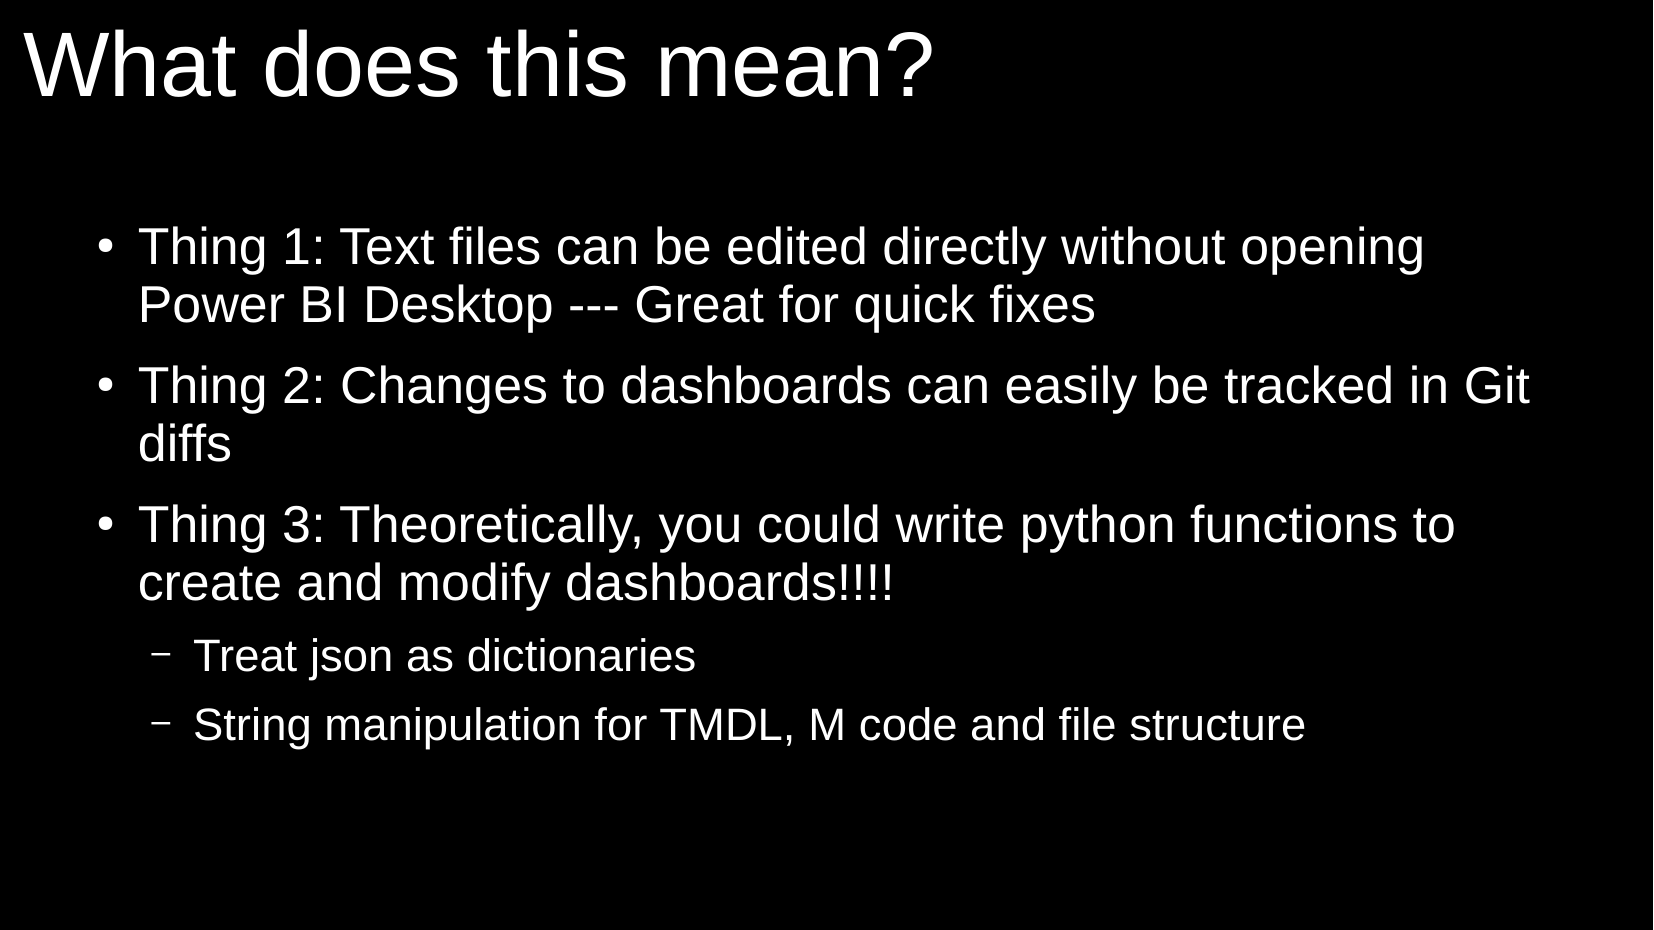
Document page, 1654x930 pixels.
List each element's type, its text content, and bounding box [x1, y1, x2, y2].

list Thing 1: Text files can be edited directly without opening Power BI Desktop --- Great for quick fixes Thing 2: Changes to dashboards can easily be tracked in Git diffs Thing 3: Theoretically, you could write python functions to create and modify dashboards!!!! Treat json as dictionaries String manipulation for TMDL, M code and file structure [82, 217, 1571, 757]
title What does this mean? [23, 11, 1588, 119]
